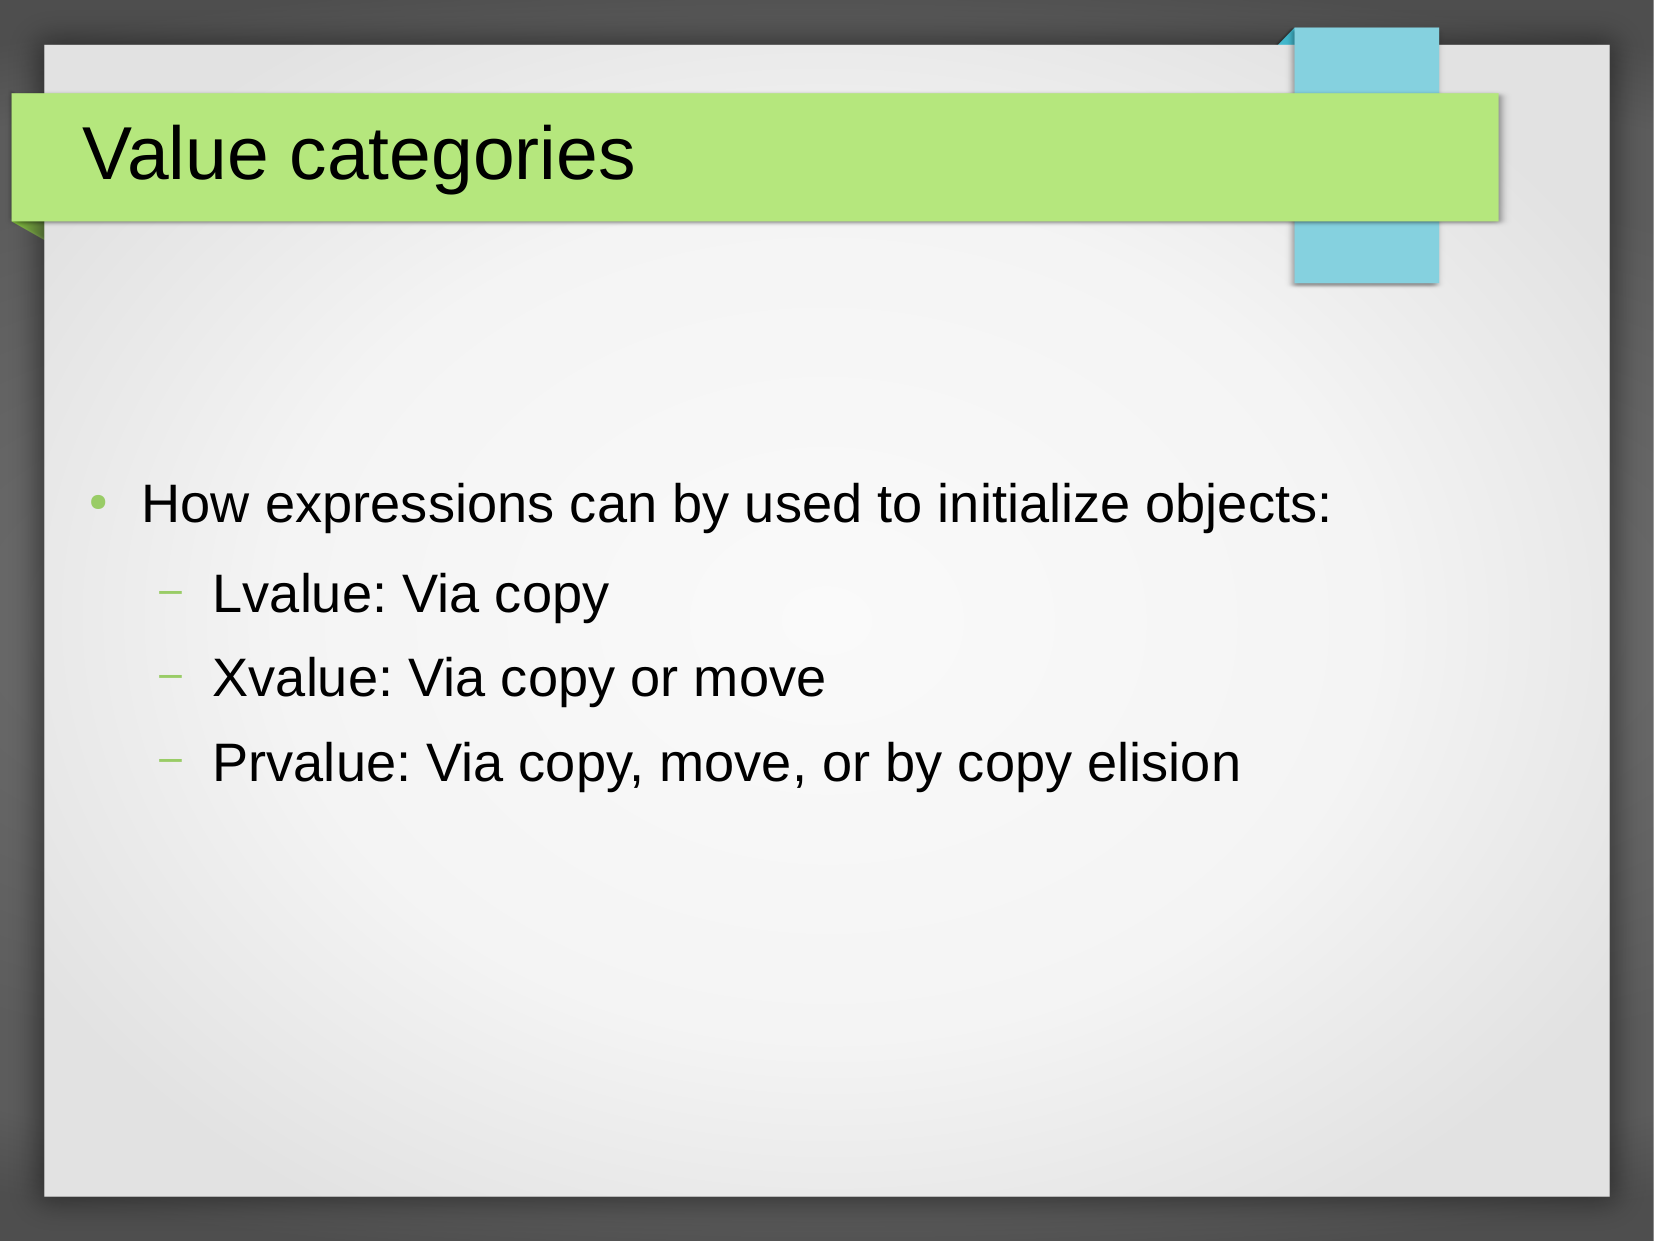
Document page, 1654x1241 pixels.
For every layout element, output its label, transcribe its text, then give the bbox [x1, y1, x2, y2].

list How expressions can by used to initialize objects: Lvalue: Via copy Xvalue: Via copy or move Prvalue: Via copy, move, or by copy elision [70, 473, 1560, 851]
title Value categories [82, 94, 1264, 213]
picture [0, 0, 1654, 1241]
